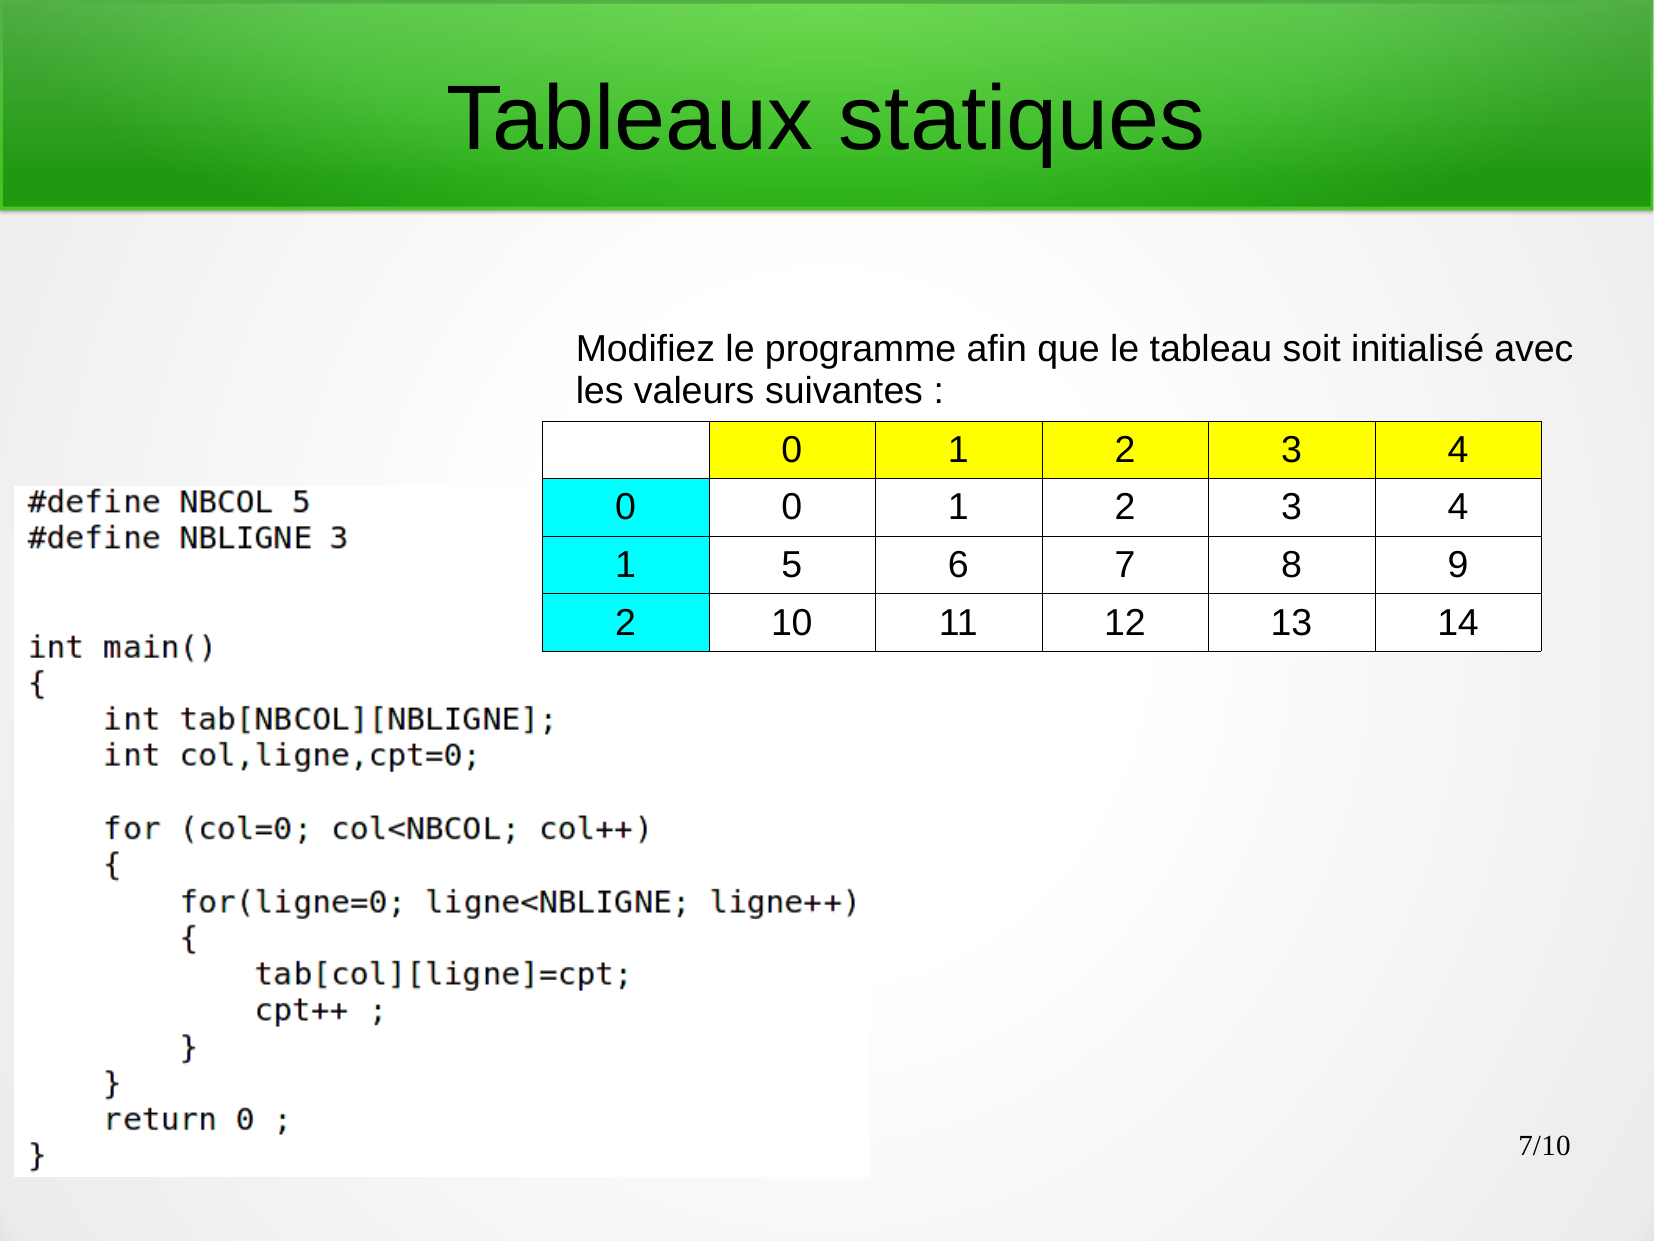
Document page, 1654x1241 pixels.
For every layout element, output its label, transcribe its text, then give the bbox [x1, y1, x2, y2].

picture [14, 486, 869, 1177]
table_cell 0 [710, 479, 875, 536]
table_cell 9 [1376, 537, 1541, 593]
table_header 0 [710, 422, 875, 478]
table_cell 5 [710, 537, 875, 593]
table_cell 1 [543, 537, 709, 593]
table_cell 12 [1043, 594, 1208, 651]
table_header [543, 422, 709, 478]
table_cell 10 [710, 594, 875, 651]
table_header 3 [1209, 422, 1375, 478]
title Tableaux statiques [82, 47, 1571, 189]
table_cell 0 [543, 479, 709, 536]
table_cell 1 [876, 479, 1042, 536]
table_cell 11 [876, 594, 1042, 651]
text_box Modifiez le programme afin que le tableau soit initialisé avec les valeurs suivantes : [561, 319, 1625, 419]
table_cell 2 [1043, 479, 1208, 536]
table_cell 4 [1376, 479, 1541, 536]
table_cell 8 [1209, 537, 1375, 593]
table_header 1 [876, 422, 1042, 478]
table_cell 14 [1376, 594, 1541, 651]
table_cell 13 [1209, 594, 1375, 651]
table_header 2 [1043, 422, 1208, 478]
table_cell 3 [1209, 479, 1375, 536]
table_header 4 [1376, 422, 1541, 478]
table_cell 2 [543, 594, 709, 651]
table_cell 6 [876, 537, 1042, 593]
table_cell 7 [1043, 537, 1208, 593]
